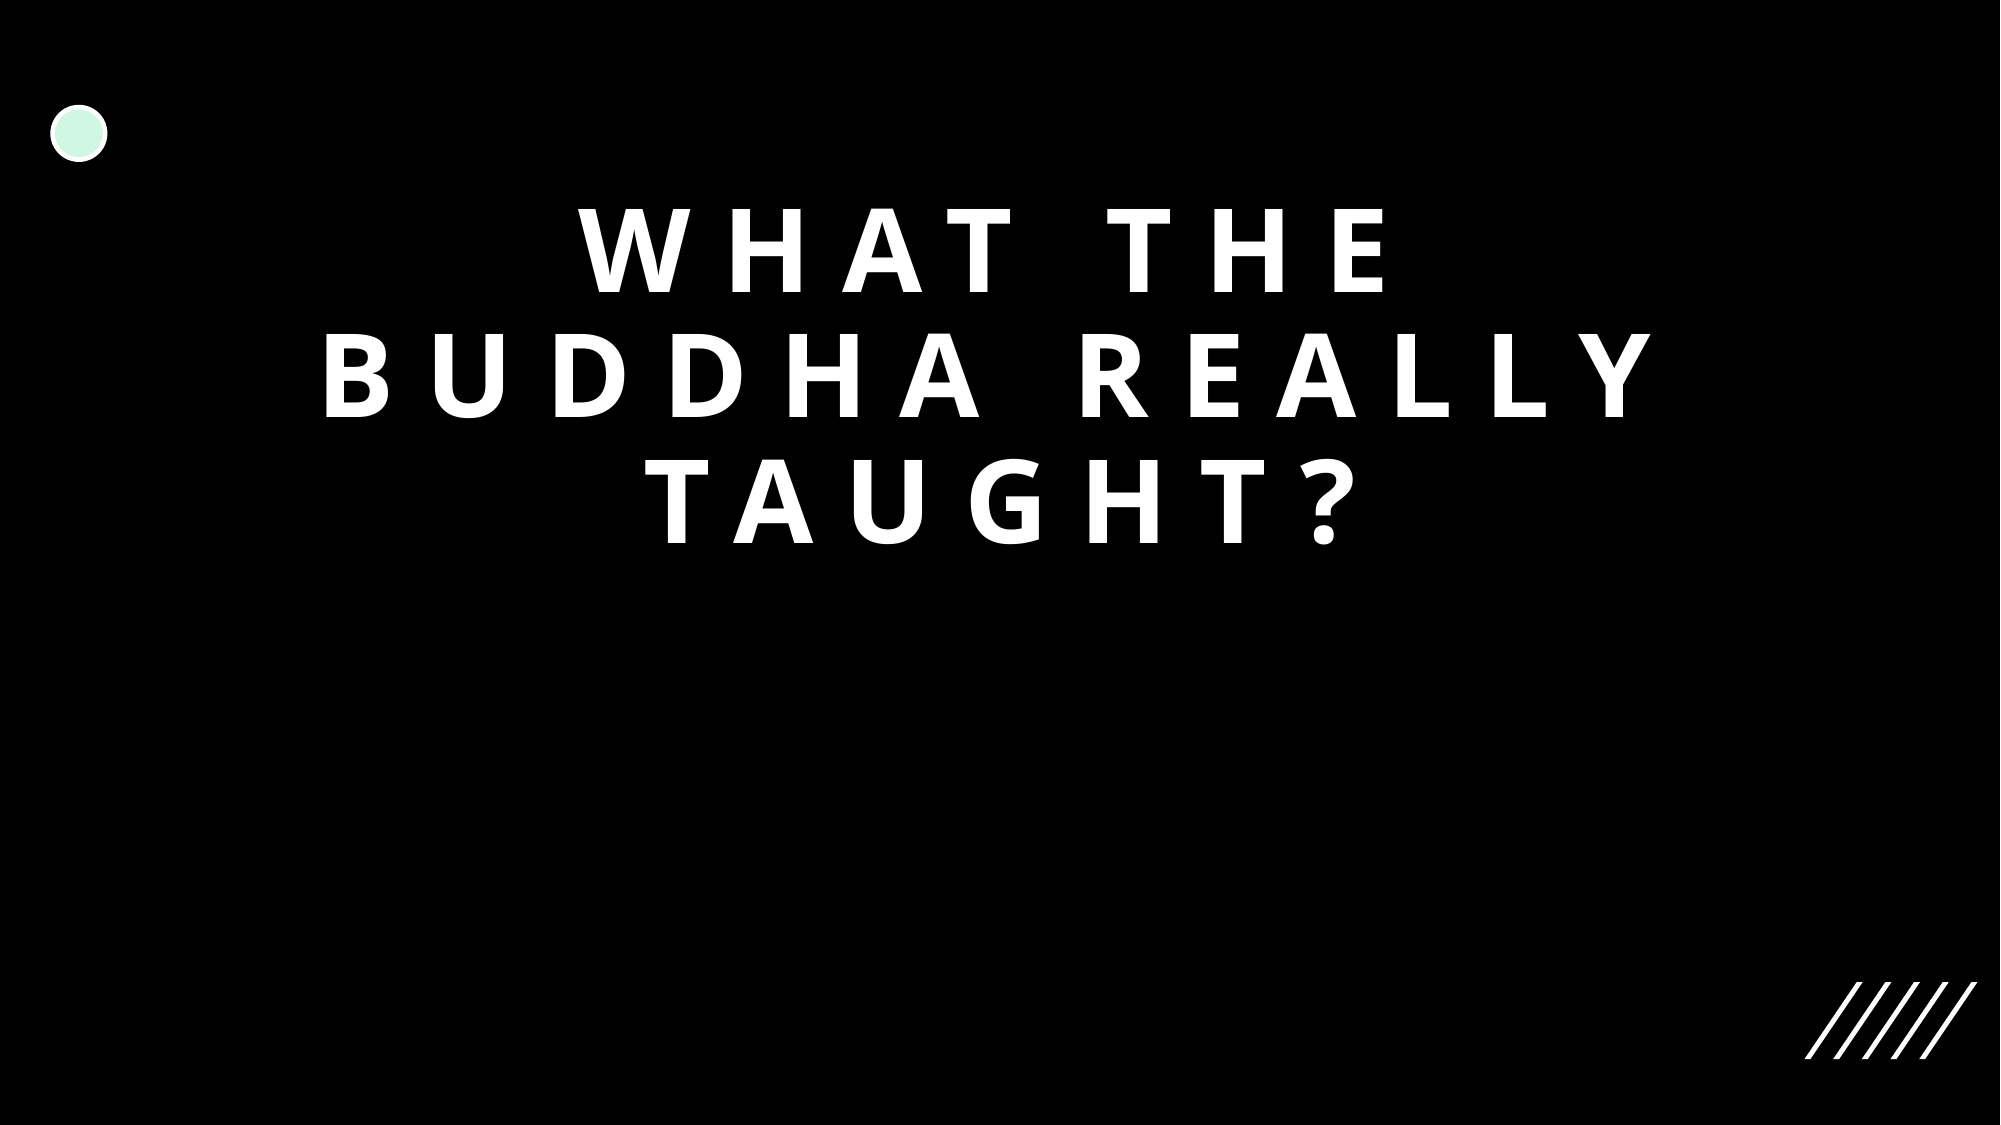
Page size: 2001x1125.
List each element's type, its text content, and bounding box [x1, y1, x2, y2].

title What the Buddha Really Taught? [249, 184, 1750, 576]
